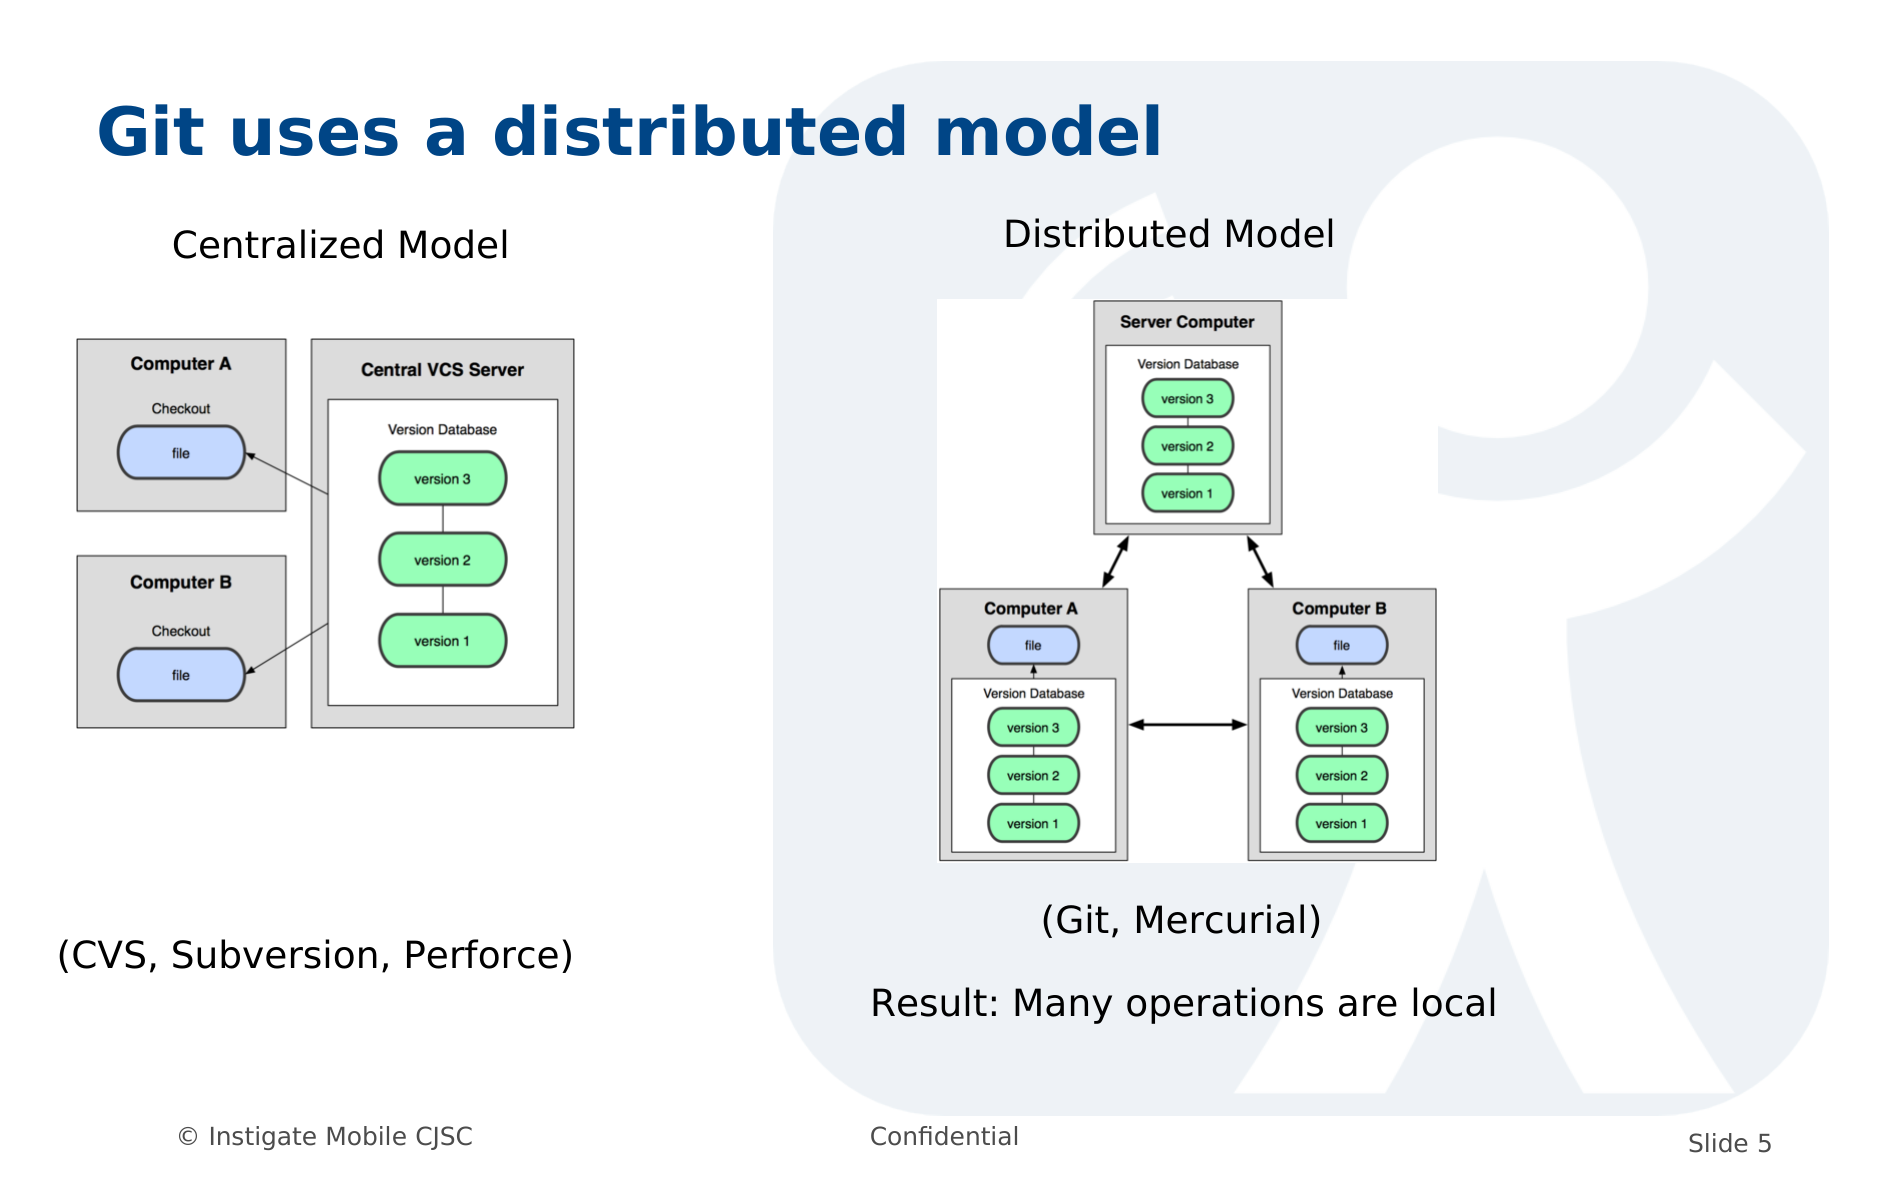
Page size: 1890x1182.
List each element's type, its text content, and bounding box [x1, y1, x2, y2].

title Git uses a distributed model [96, 47, 1794, 217]
picture [937, 299, 1438, 863]
text_box [75, 337, 576, 730]
text_box Centralized Model [143, 225, 526, 273]
text_box Distributed Model [975, 214, 1352, 263]
text_box (CVS, Subversion, Perforce) [28, 935, 590, 984]
text_box Result: Many operations are local [842, 983, 1514, 1031]
text_box (Git, Mercurial) [1012, 900, 1338, 948]
